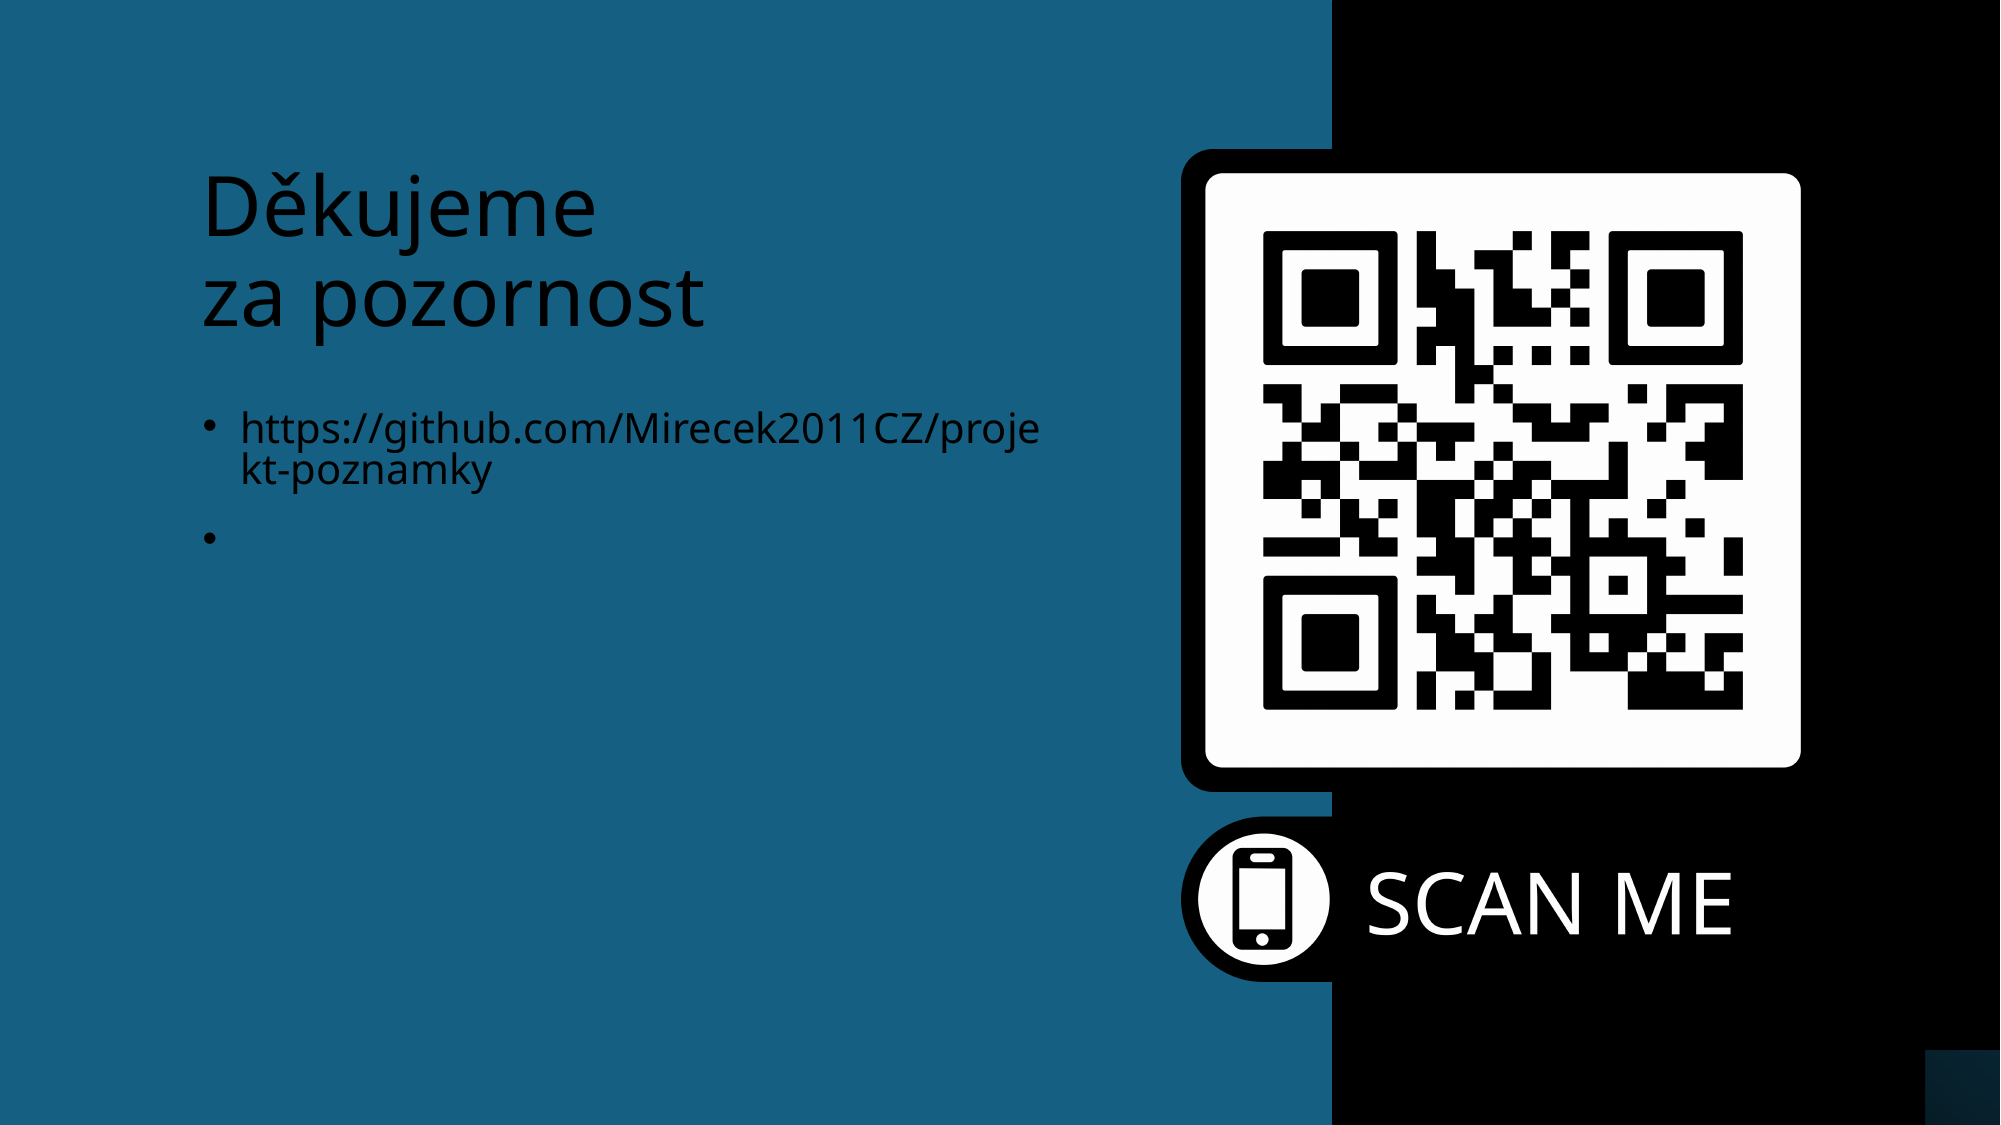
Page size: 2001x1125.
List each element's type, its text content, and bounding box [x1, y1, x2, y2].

text_box [0, 0, 2000, 1125]
list https://github.com/Mirecek2011CZ/projekt-poznamky [187, 394, 1060, 975]
title Děkujeme za pozornost [186, 82, 1060, 352]
picture [1181, 149, 1825, 982]
